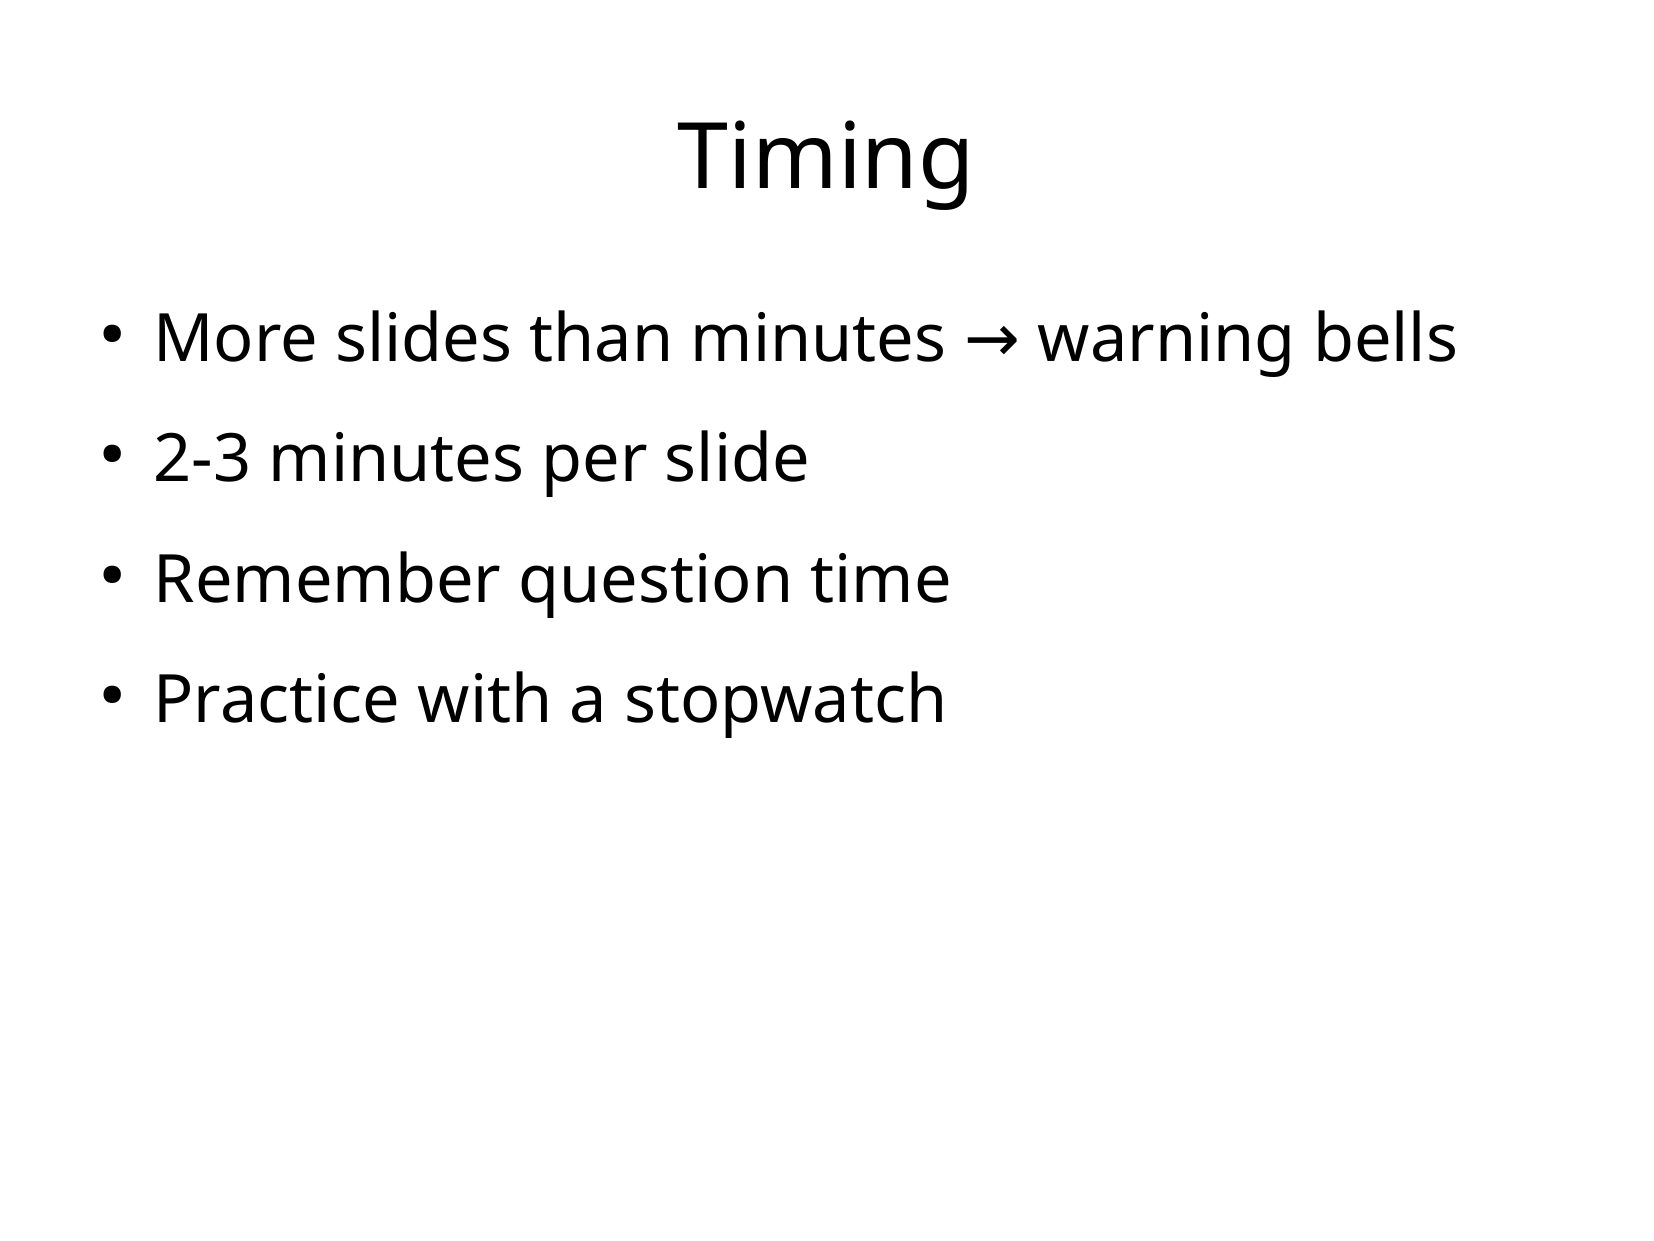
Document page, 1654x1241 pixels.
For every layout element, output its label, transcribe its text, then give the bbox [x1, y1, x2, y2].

list More slides than minutes → warning bells 2-3 minutes per slide Remember question time Practice with a stopwatch [82, 290, 1571, 1109]
title Timing [82, 56, 1571, 250]
